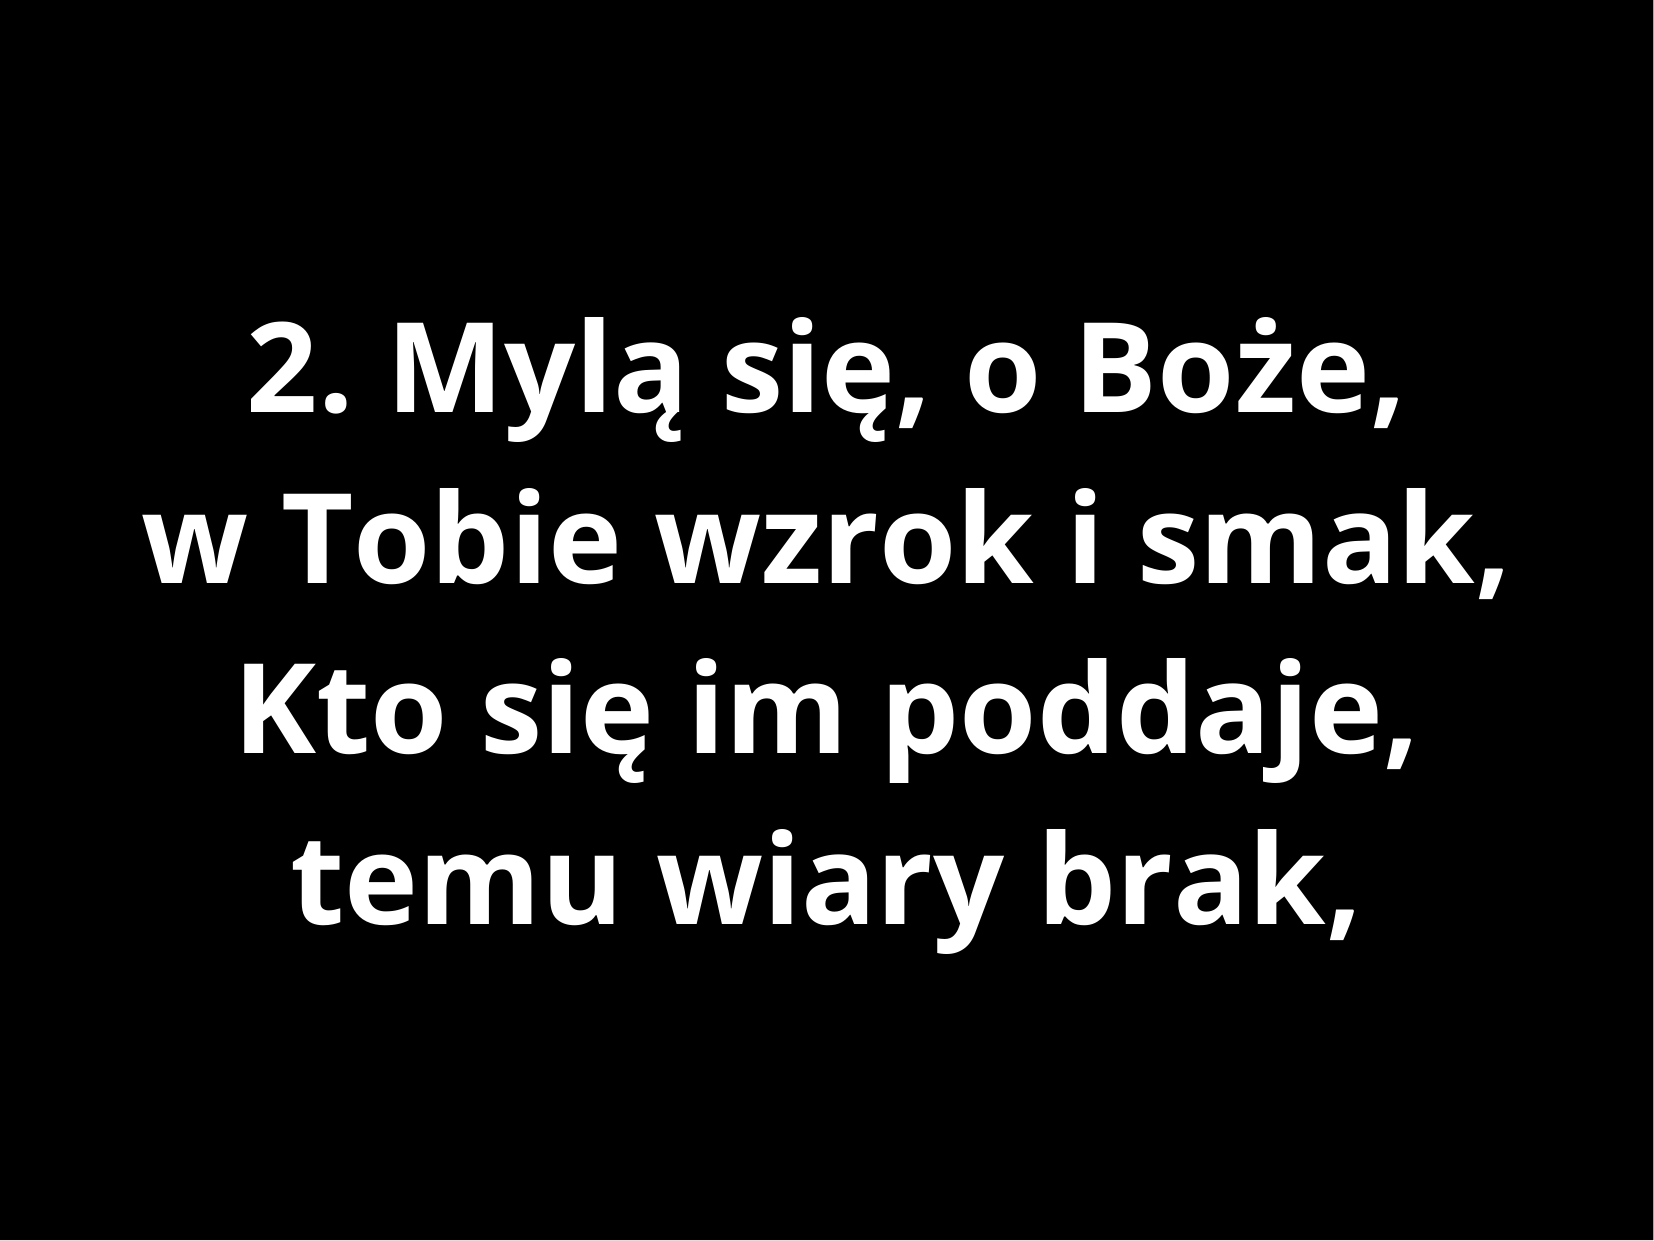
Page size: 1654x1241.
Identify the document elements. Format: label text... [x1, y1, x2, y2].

title 2. Mylą się, o Boże, w Tobie wzrok i smak, Kto się im poddaje, temu wiary brak, [0, 0, 1654, 1241]
